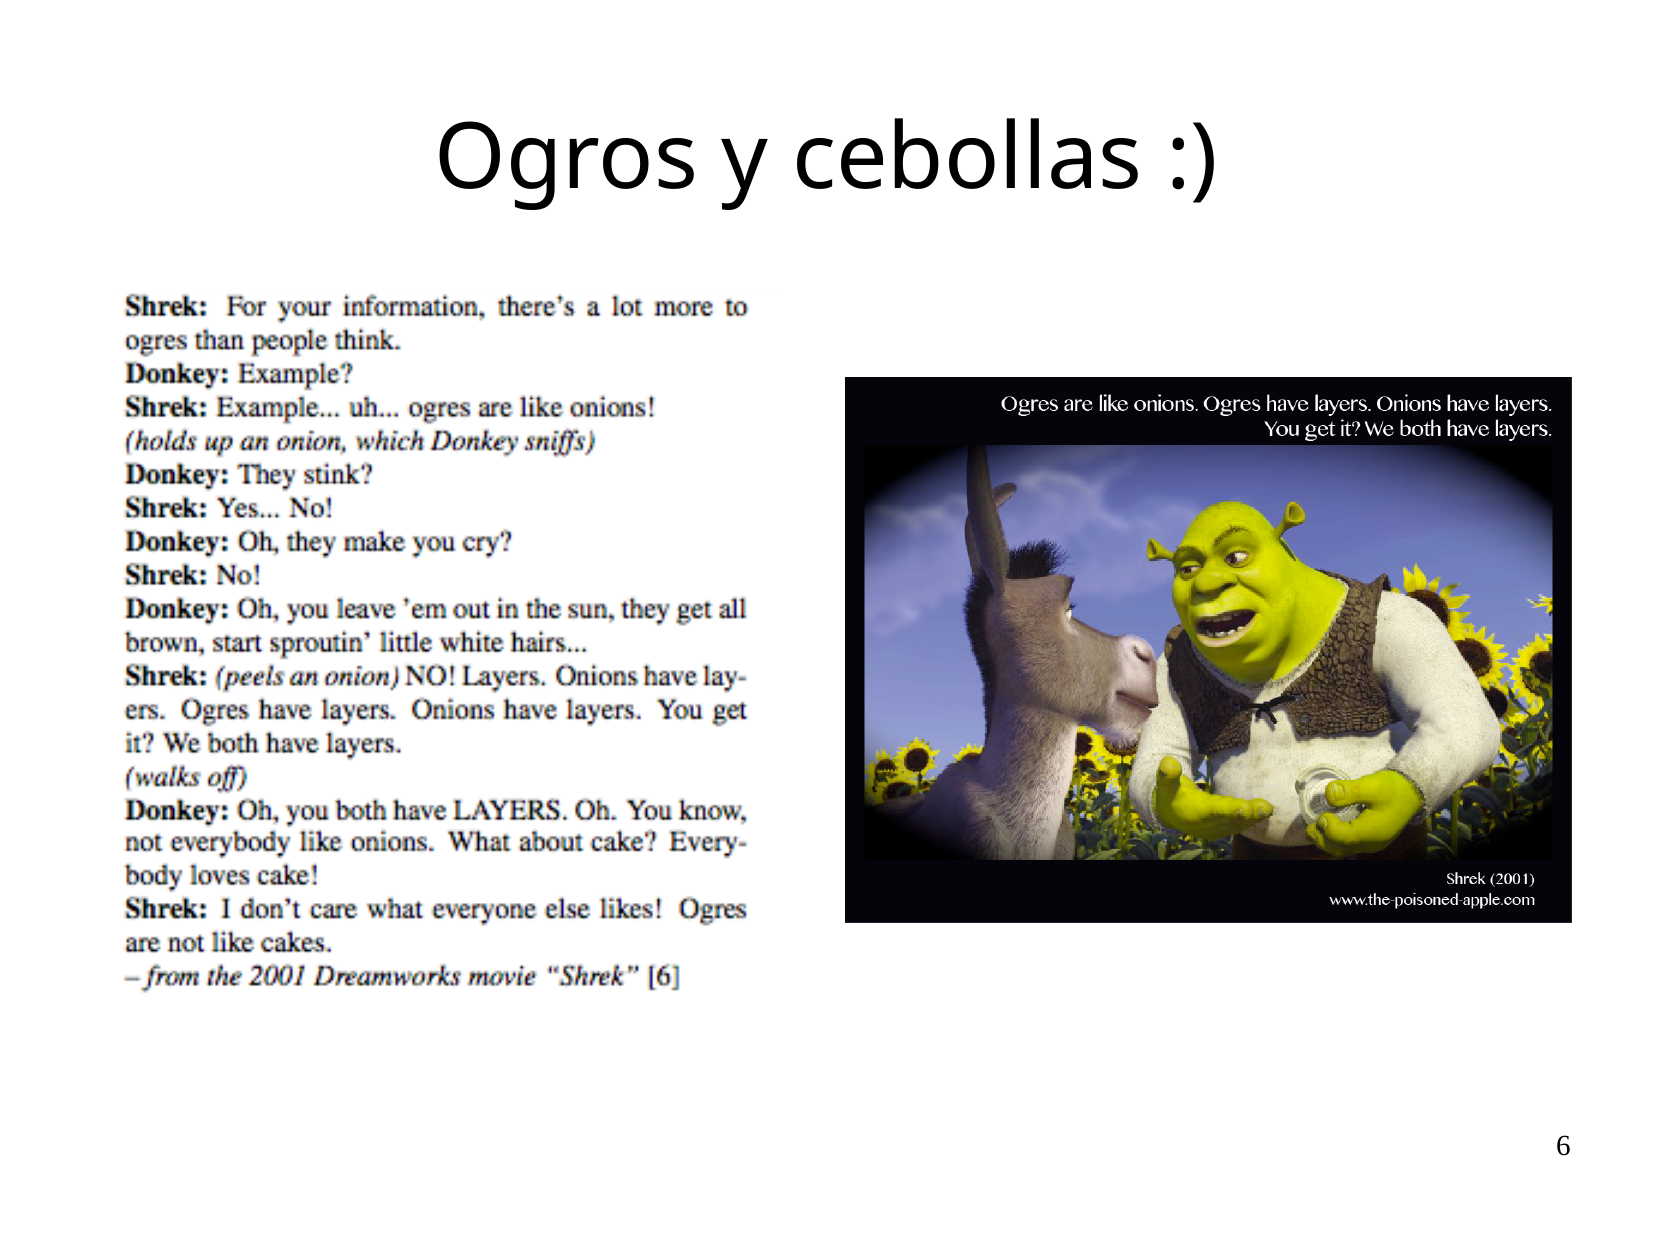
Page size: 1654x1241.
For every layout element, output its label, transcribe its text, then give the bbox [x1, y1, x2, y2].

title Ogros y cebollas :) [82, 49, 1571, 257]
picture [113, 290, 778, 1010]
picture [845, 377, 1572, 923]
